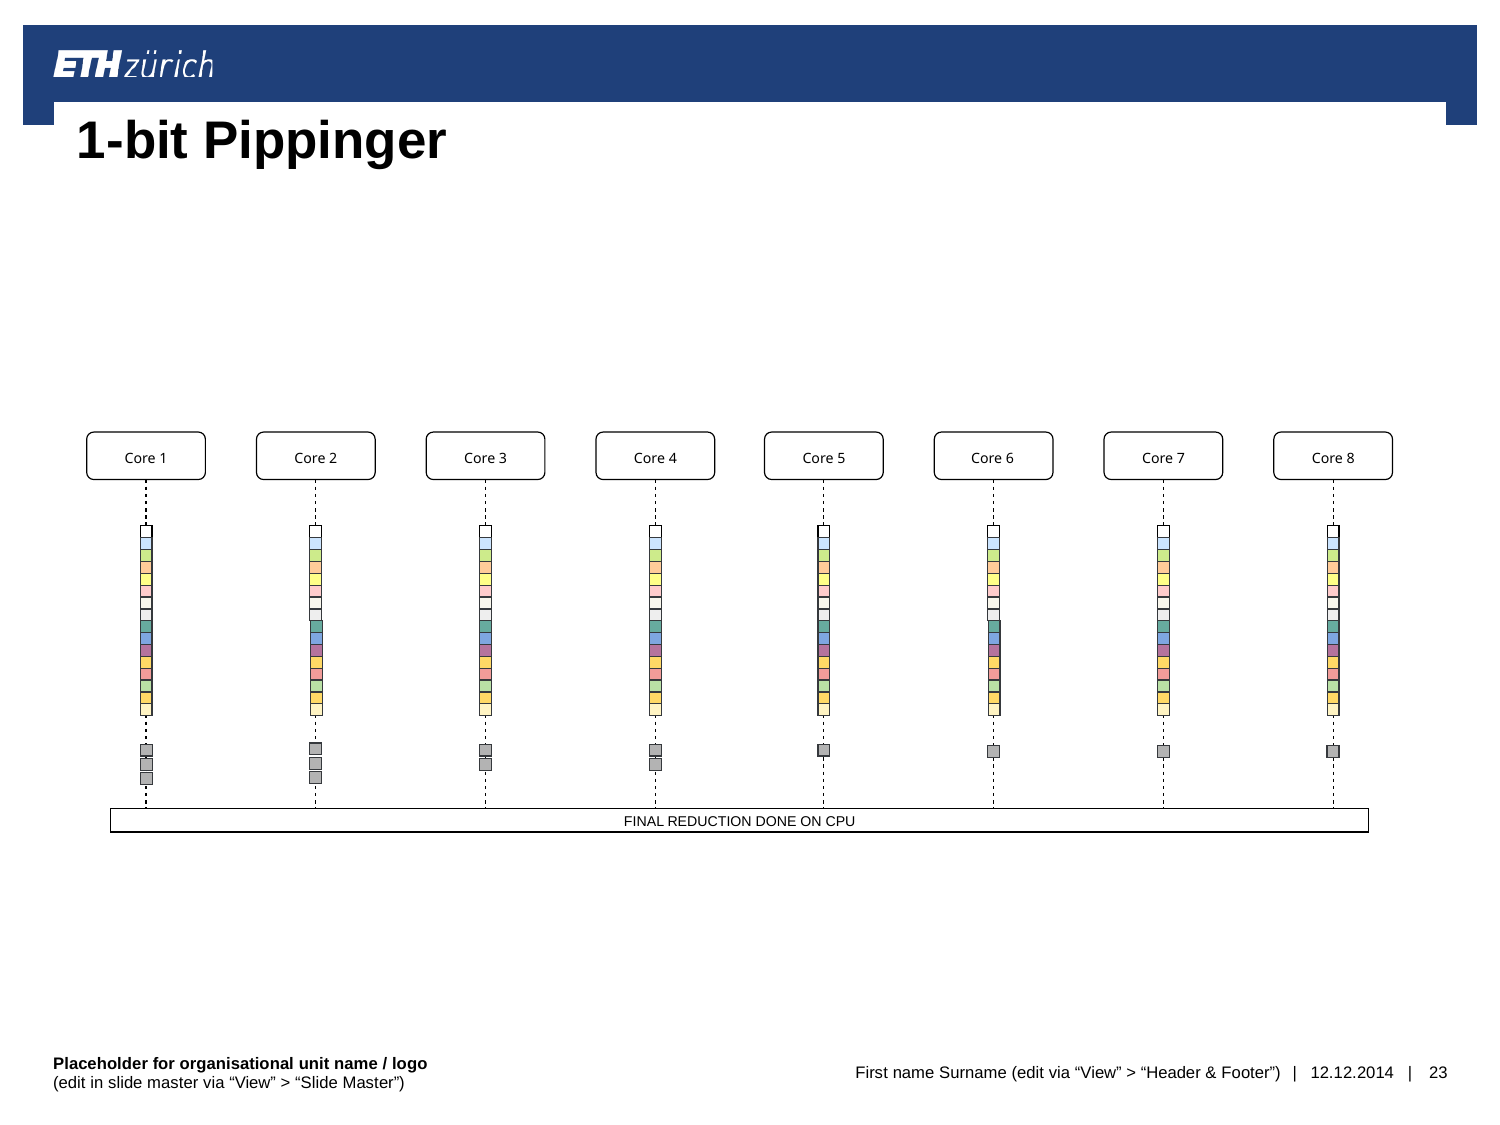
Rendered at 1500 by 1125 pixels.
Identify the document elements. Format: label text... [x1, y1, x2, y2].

picture [85, 430, 1394, 835]
title 1-bit Pippinger [53, 101, 1447, 262]
